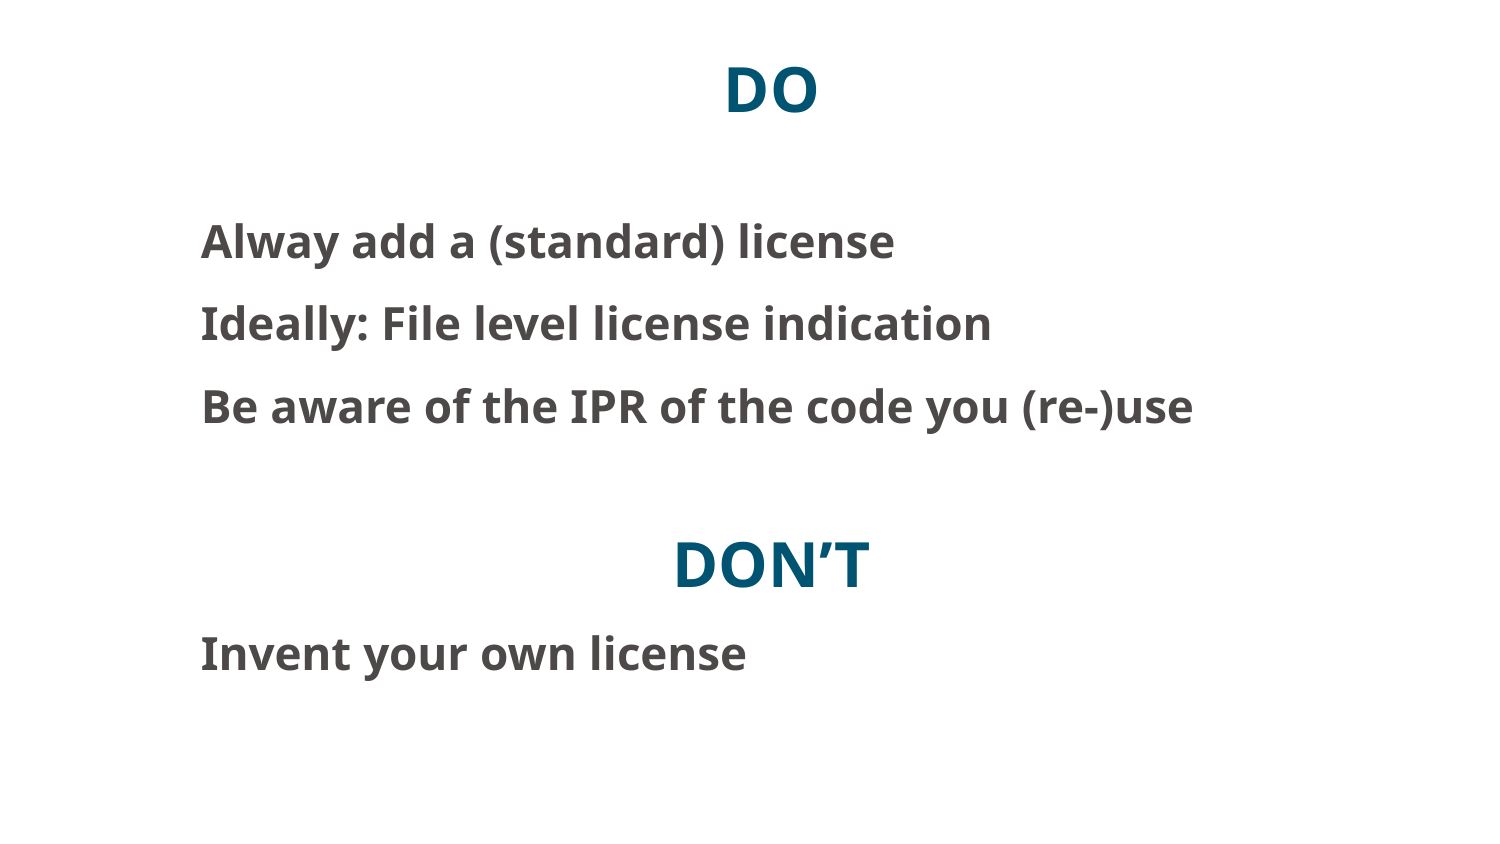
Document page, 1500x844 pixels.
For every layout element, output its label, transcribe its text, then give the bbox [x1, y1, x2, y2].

text_box DON’T [325, 519, 1218, 634]
text_box Alway add a (standard) license Ideally: File level license indication Be aware of the IPR of the code you (re-)use Invent your own license [189, 179, 1500, 844]
text_box DO [325, 44, 1218, 159]
